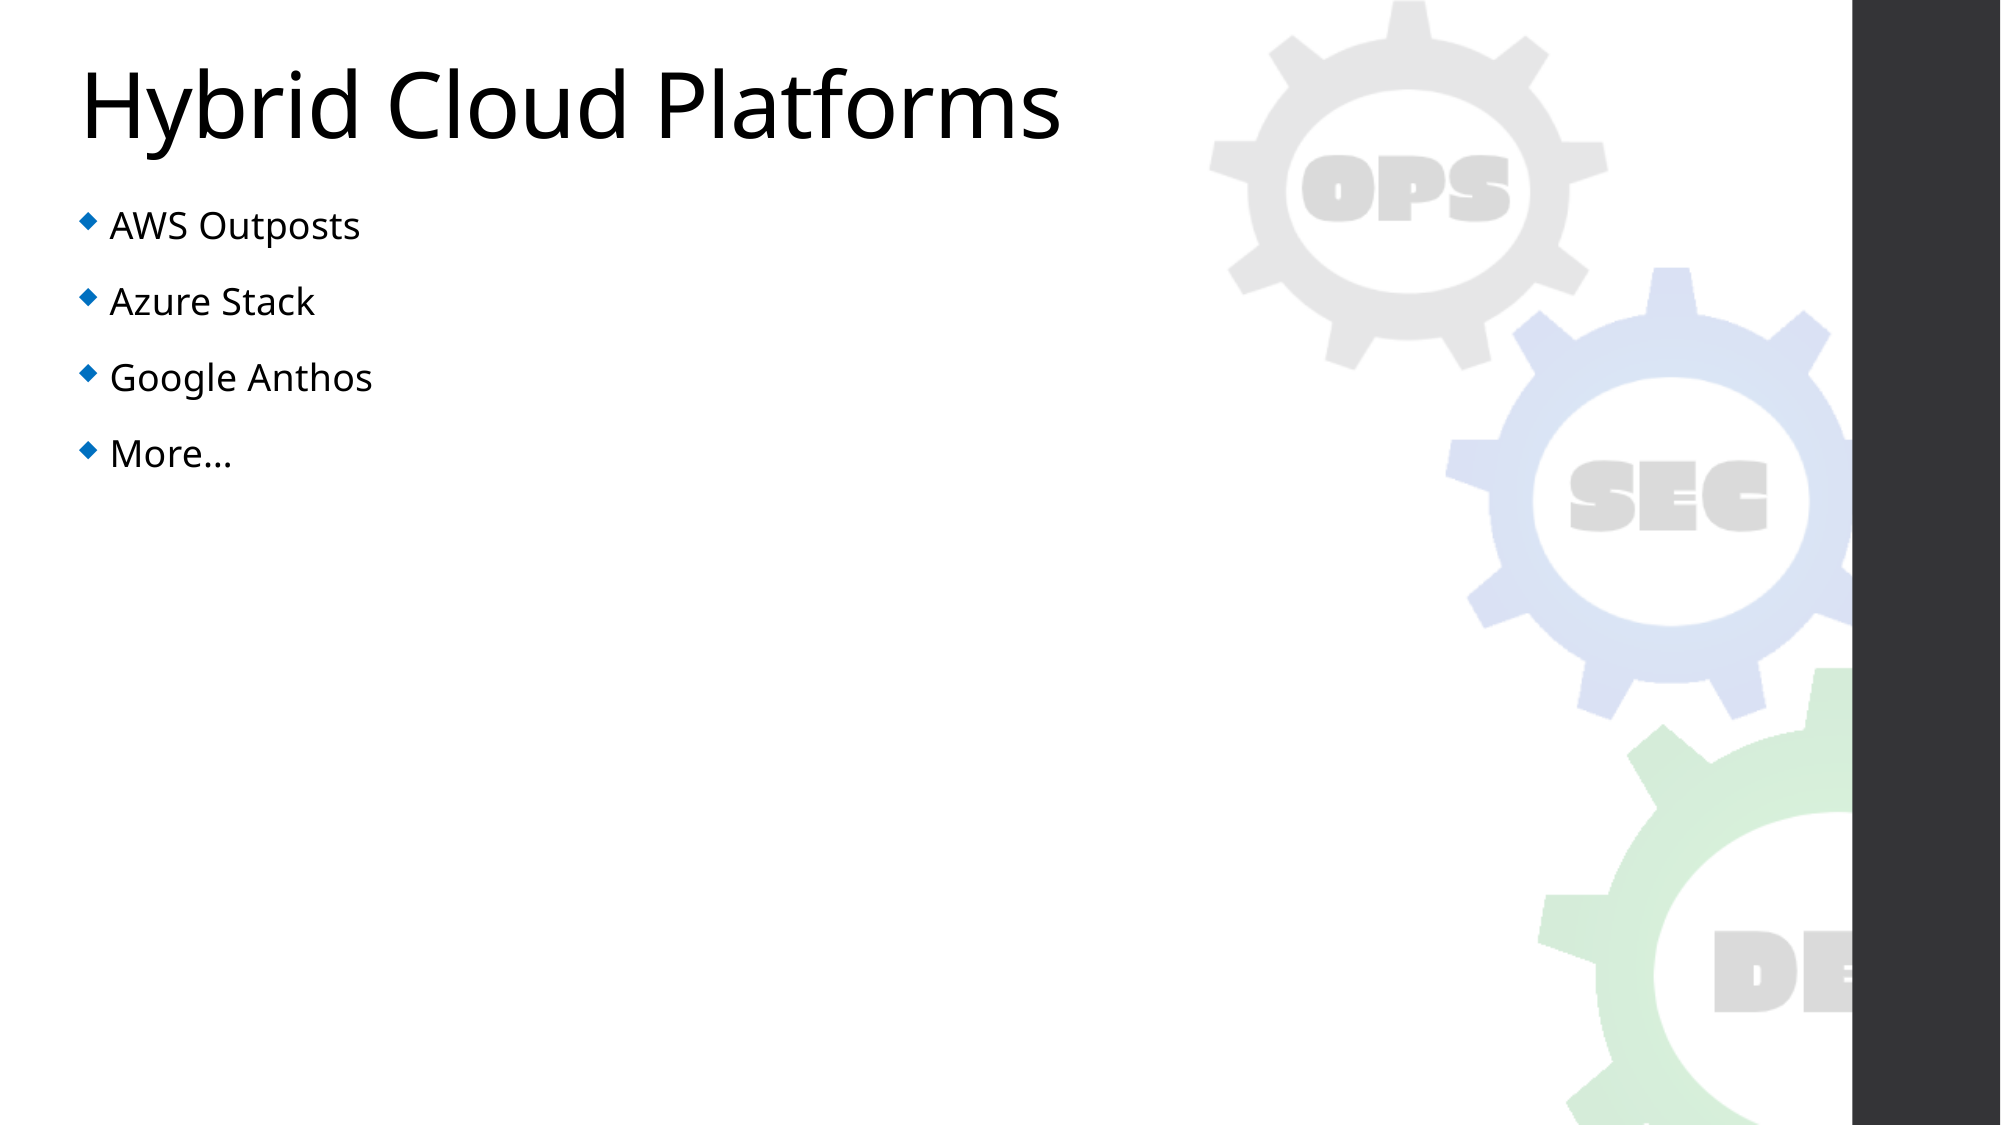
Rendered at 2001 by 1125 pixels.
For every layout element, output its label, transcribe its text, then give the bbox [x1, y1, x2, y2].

list AWS Outposts Azure Stack Google Anthos More… [64, 198, 1797, 1073]
title Hybrid Cloud Platforms [64, 33, 1797, 166]
